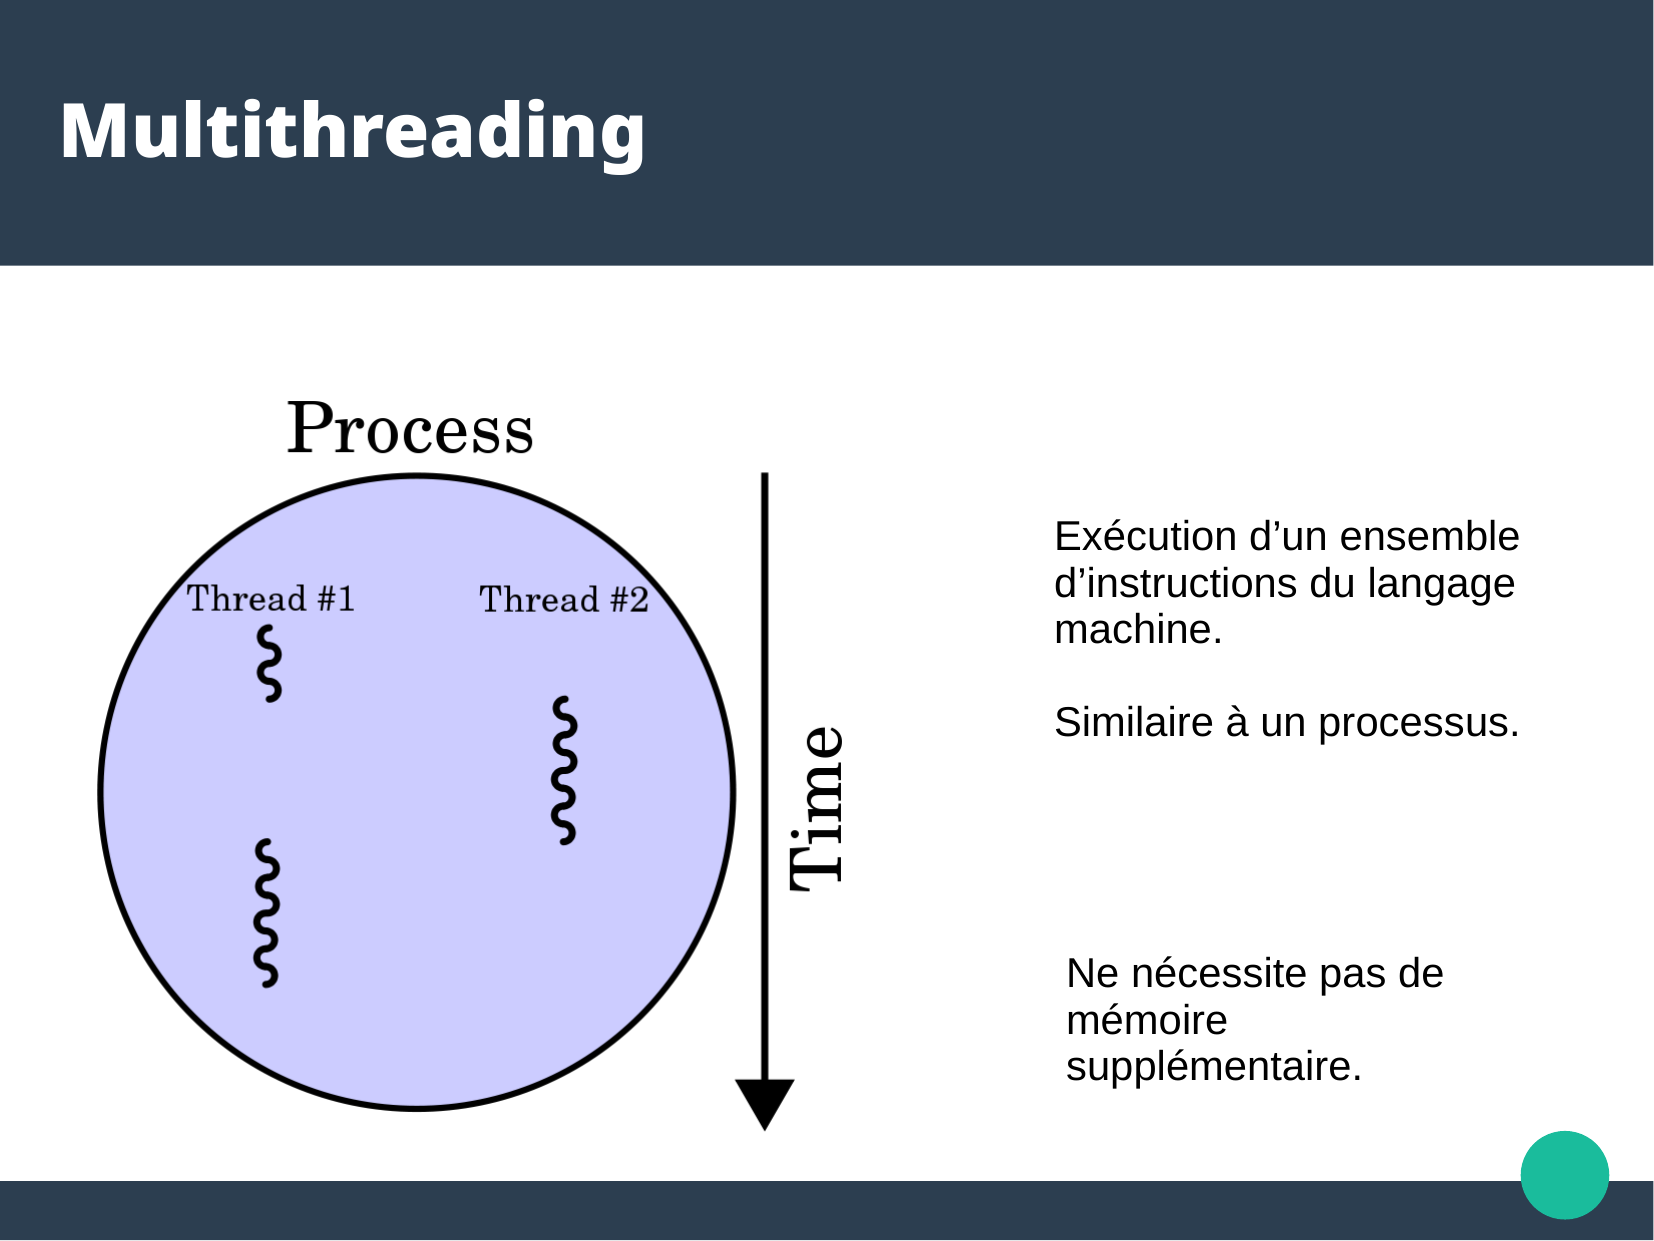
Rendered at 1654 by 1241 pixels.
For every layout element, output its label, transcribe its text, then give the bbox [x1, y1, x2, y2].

picture [59, 387, 861, 1145]
text_box Exécution d’un ensemble d’instructions du langage machine. Similaire à un processus. [1039, 505, 1560, 800]
title Multithreading [59, 49, 1595, 207]
text_box Ne nécessite pas de mémoire supplémentaire. [1051, 942, 1512, 1097]
